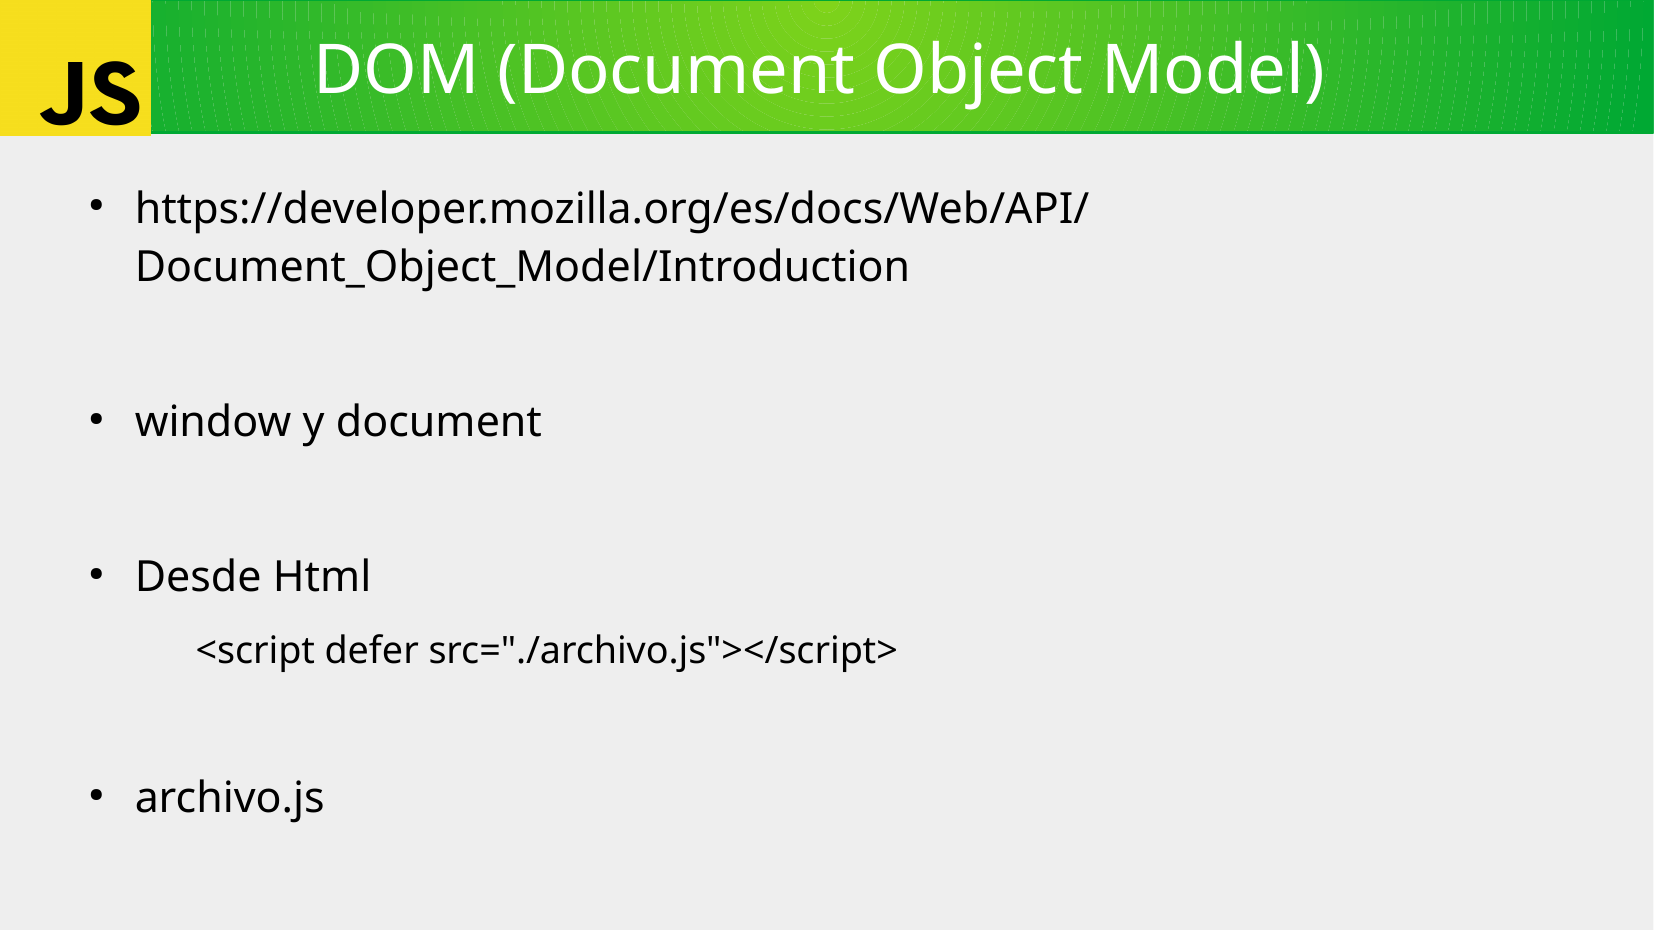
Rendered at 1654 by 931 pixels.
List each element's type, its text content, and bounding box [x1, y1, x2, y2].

list https://developer.mozilla.org/es/docs/Web/API/Document_Object_Model/Introduction window y document Desde Html <script defer src="./archivo.js"></script> archivo.js [73, 177, 1565, 827]
title DOM (Document Object Model) [151, 14, 1565, 119]
picture [0, 0, 151, 136]
